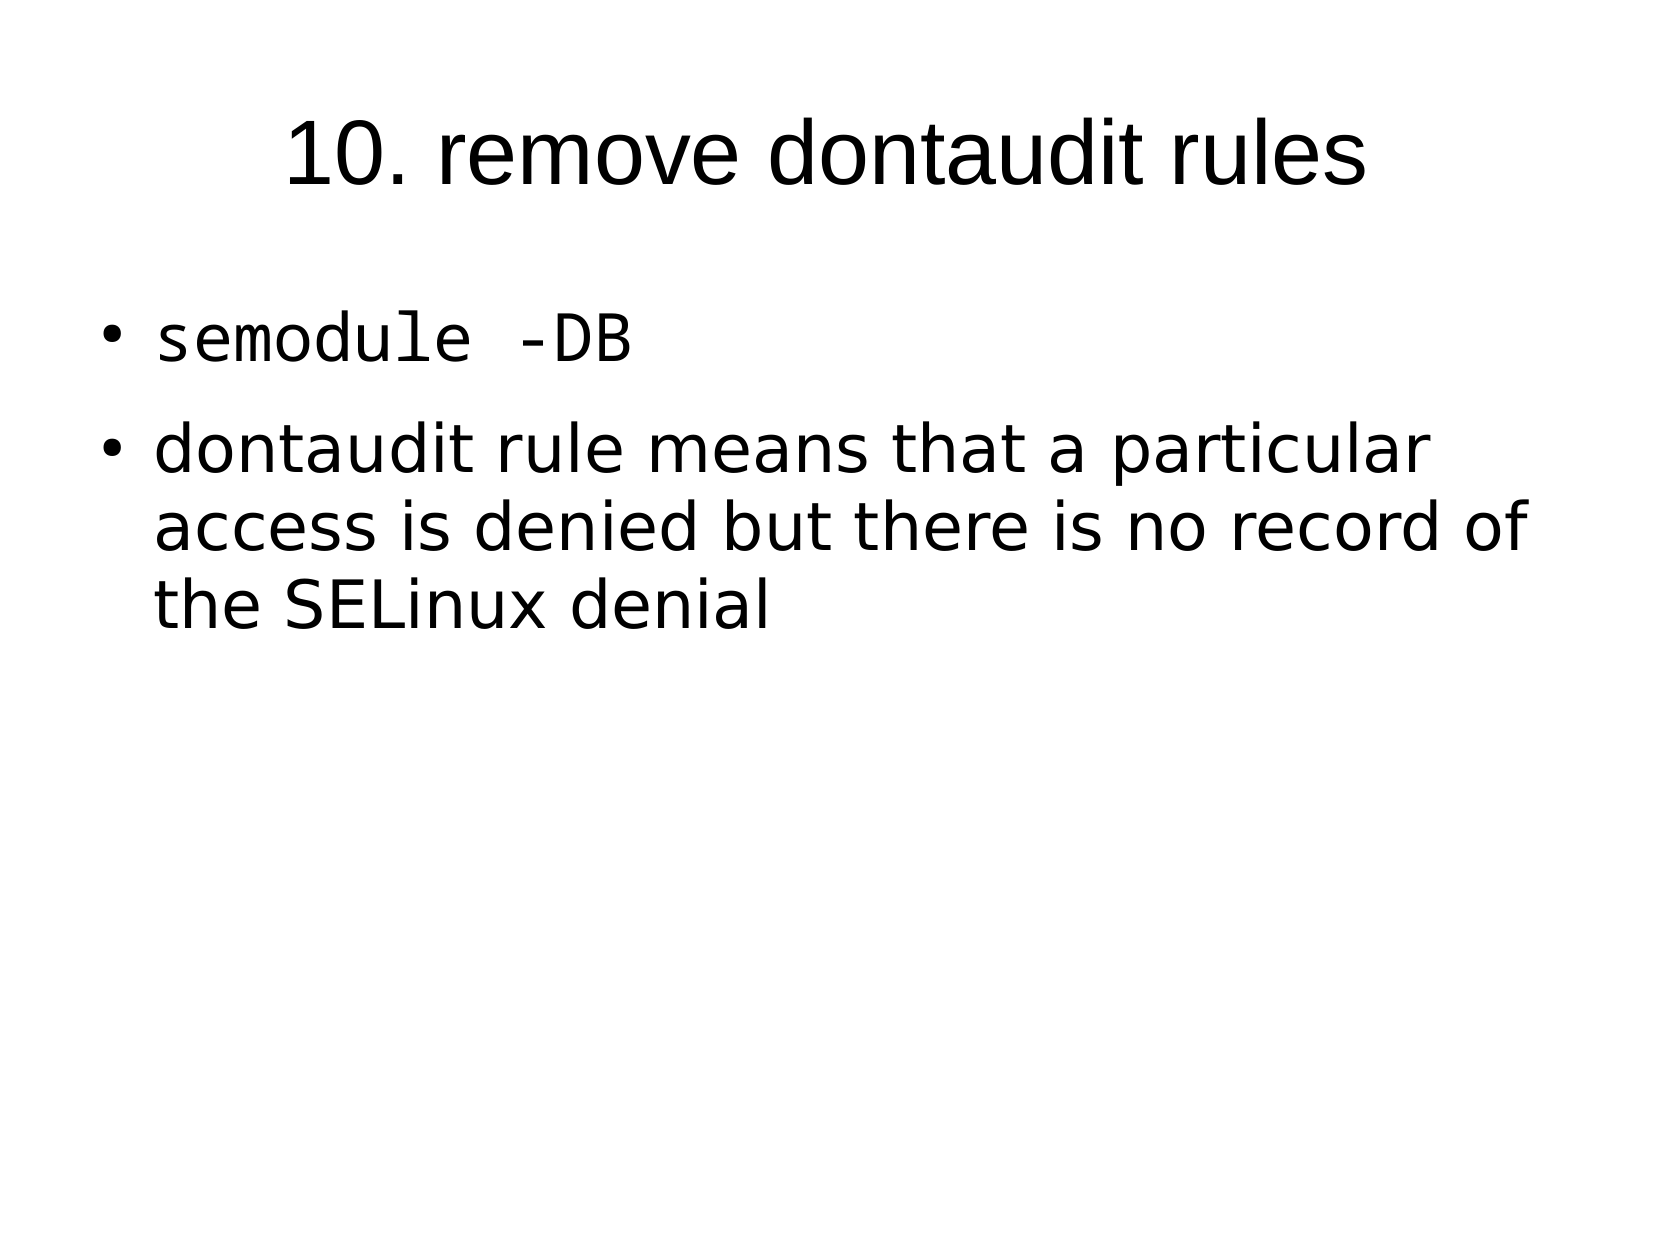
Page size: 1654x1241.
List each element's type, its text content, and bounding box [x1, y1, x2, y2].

list semodule -DB dontaudit rule means that a particular access is denied but there is no record of the SELinux denial [82, 290, 1571, 1010]
title 10. remove dontaudit rules [82, 49, 1571, 257]
